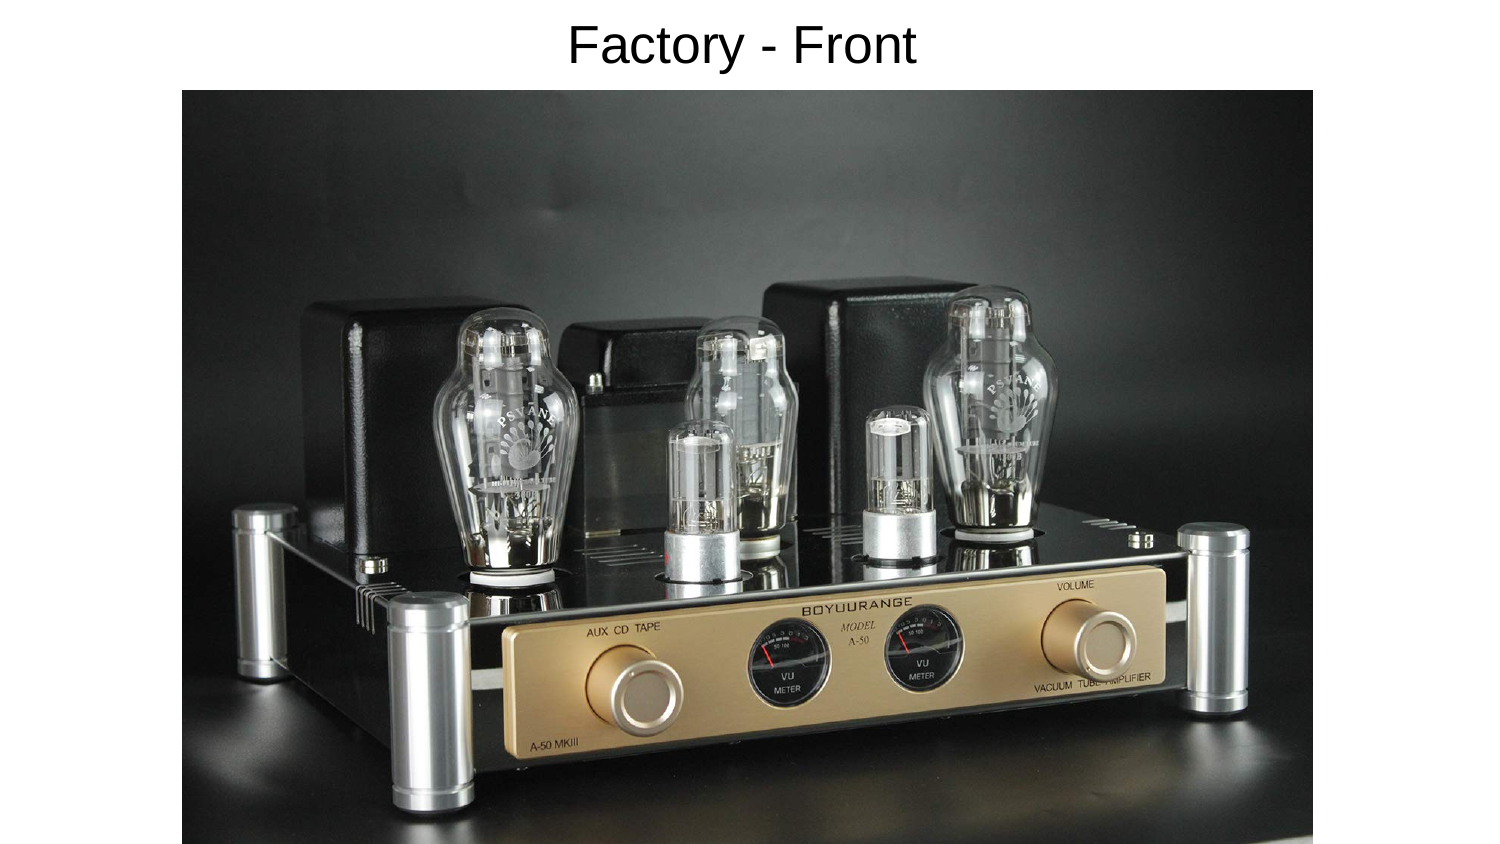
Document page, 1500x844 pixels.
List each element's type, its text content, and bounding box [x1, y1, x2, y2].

title Factory - Front [51, 0, 1449, 91]
picture [182, 90, 1313, 844]
